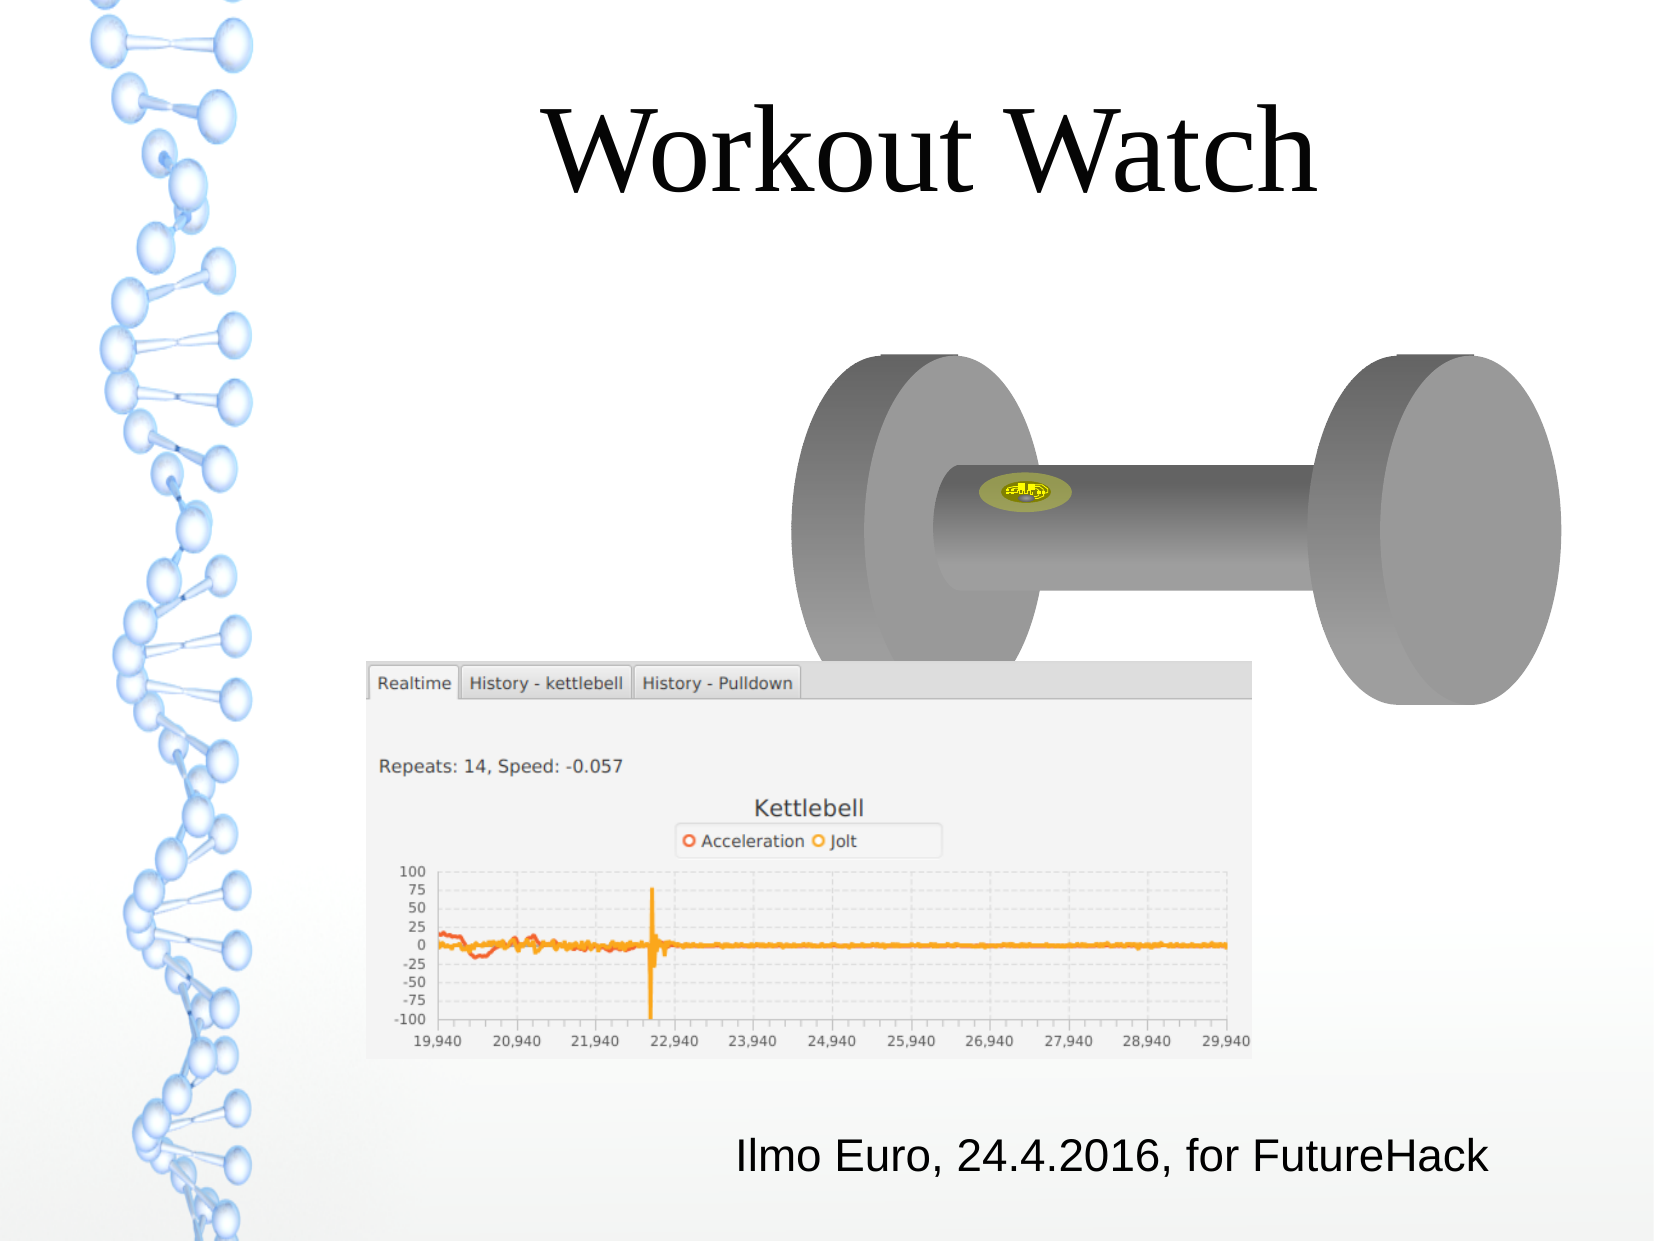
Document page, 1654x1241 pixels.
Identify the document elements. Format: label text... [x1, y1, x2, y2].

picture [0, 0, 1654, 1241]
text_box Ilmo Euro, 24.4.2016, for FutureHack [720, 1122, 1630, 1217]
title Workout Watch [265, 47, 1595, 252]
